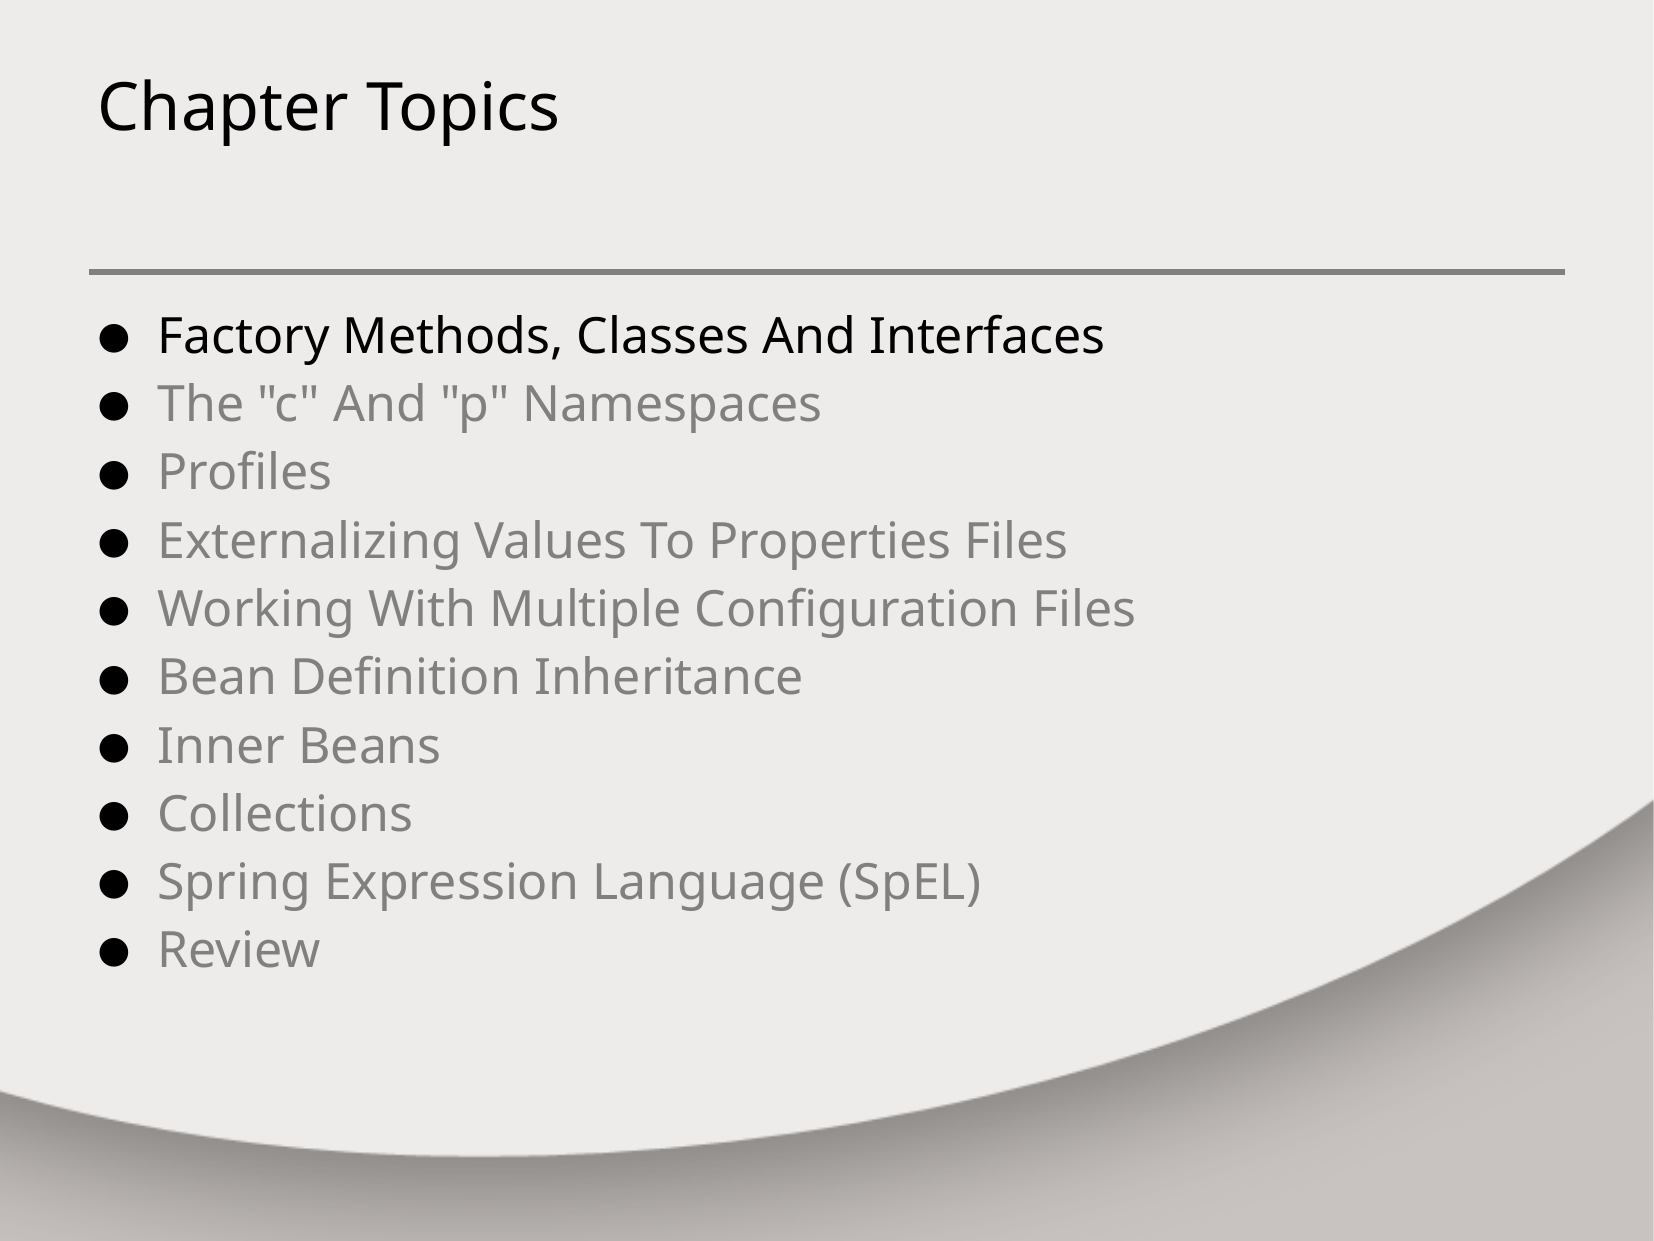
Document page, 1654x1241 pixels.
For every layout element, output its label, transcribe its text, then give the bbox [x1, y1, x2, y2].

picture [0, 0, 1654, 1241]
list Factory Methods, Classes And Interfaces The "c" And "p" Namespaces Profiles Externalizing Values To Properties Files Working With Multiple Configuration Files Bean Definition Inheritance Inner Beans Collections Spring Expression Language (SpEL) Review [97, 300, 1561, 1163]
title Chapter Topics [97, 75, 1561, 226]
